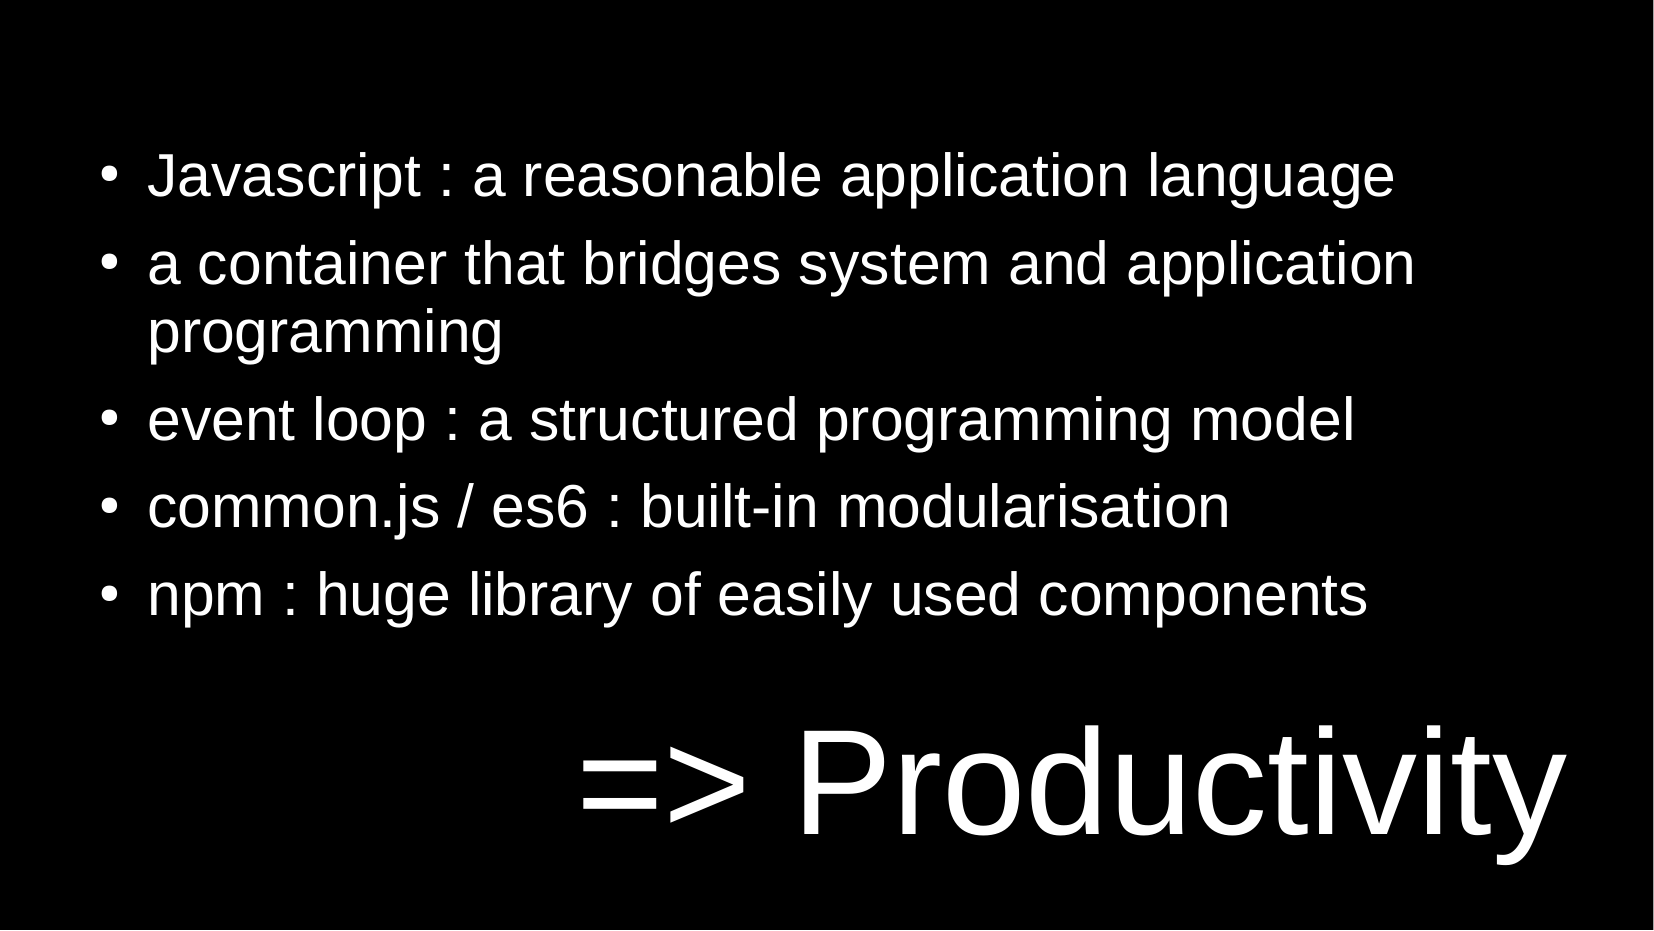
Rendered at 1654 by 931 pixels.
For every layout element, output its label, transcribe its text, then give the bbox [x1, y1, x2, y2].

text_box => Productivity [519, 691, 1584, 875]
list Javascript : a reasonable application language a container that bridges system and application programming event loop : a structured programming model common.js / es6 : built-in modularisation npm : huge library of easily used components [82, 141, 1571, 634]
